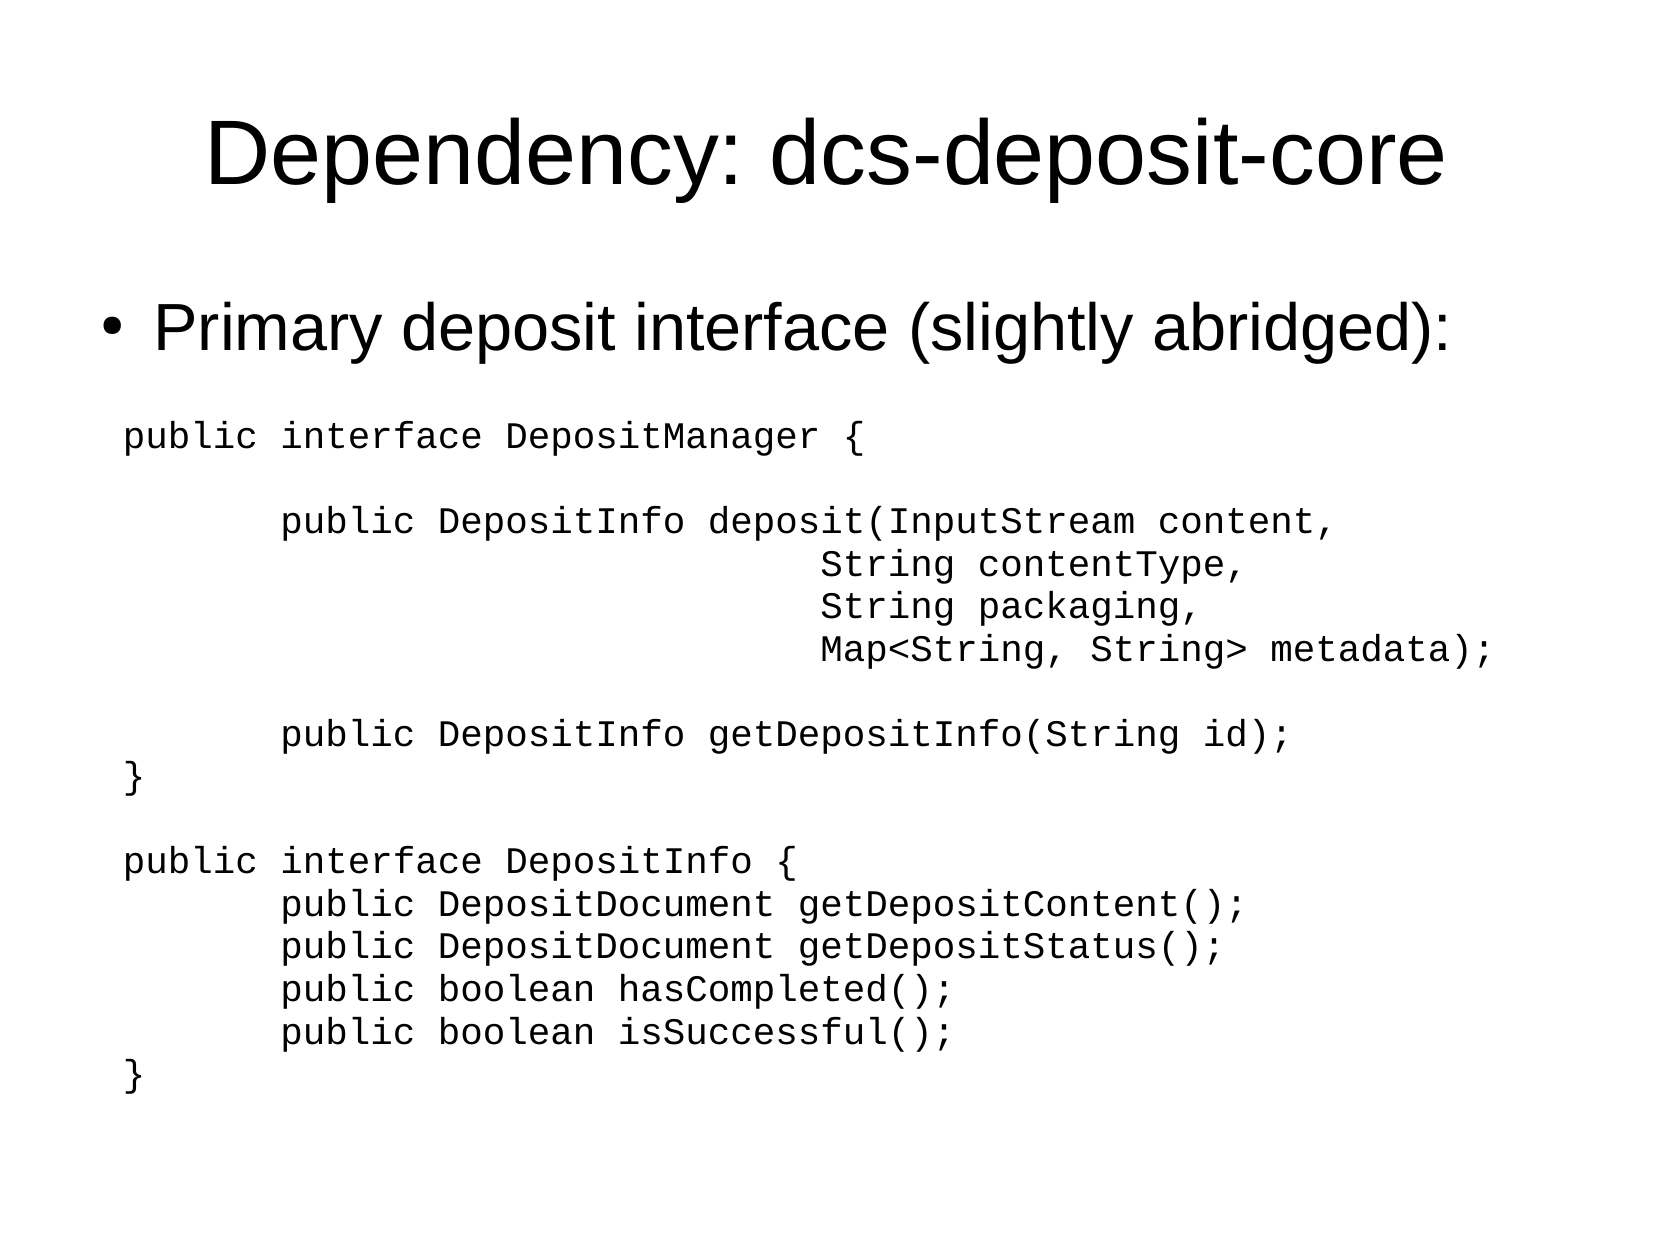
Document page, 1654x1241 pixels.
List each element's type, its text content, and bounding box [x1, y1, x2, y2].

text_box public interface DepositManager { public DepositInfo deposit(InputStream content, String contentType, String packaging, Map<String, String> metadata); public DepositInfo getDepositInfo(String id); } public interface DepositInfo { public DepositDocument getDepositContent(); public DepositDocument getDepositStatus(); public boolean hasCompleted(); public boolean isSuccessful(); } [108, 410, 1511, 1106]
list Primary deposit interface (slightly abridged): [82, 290, 1571, 1109]
title Dependency: dcs-deposit-core [82, 49, 1571, 257]
